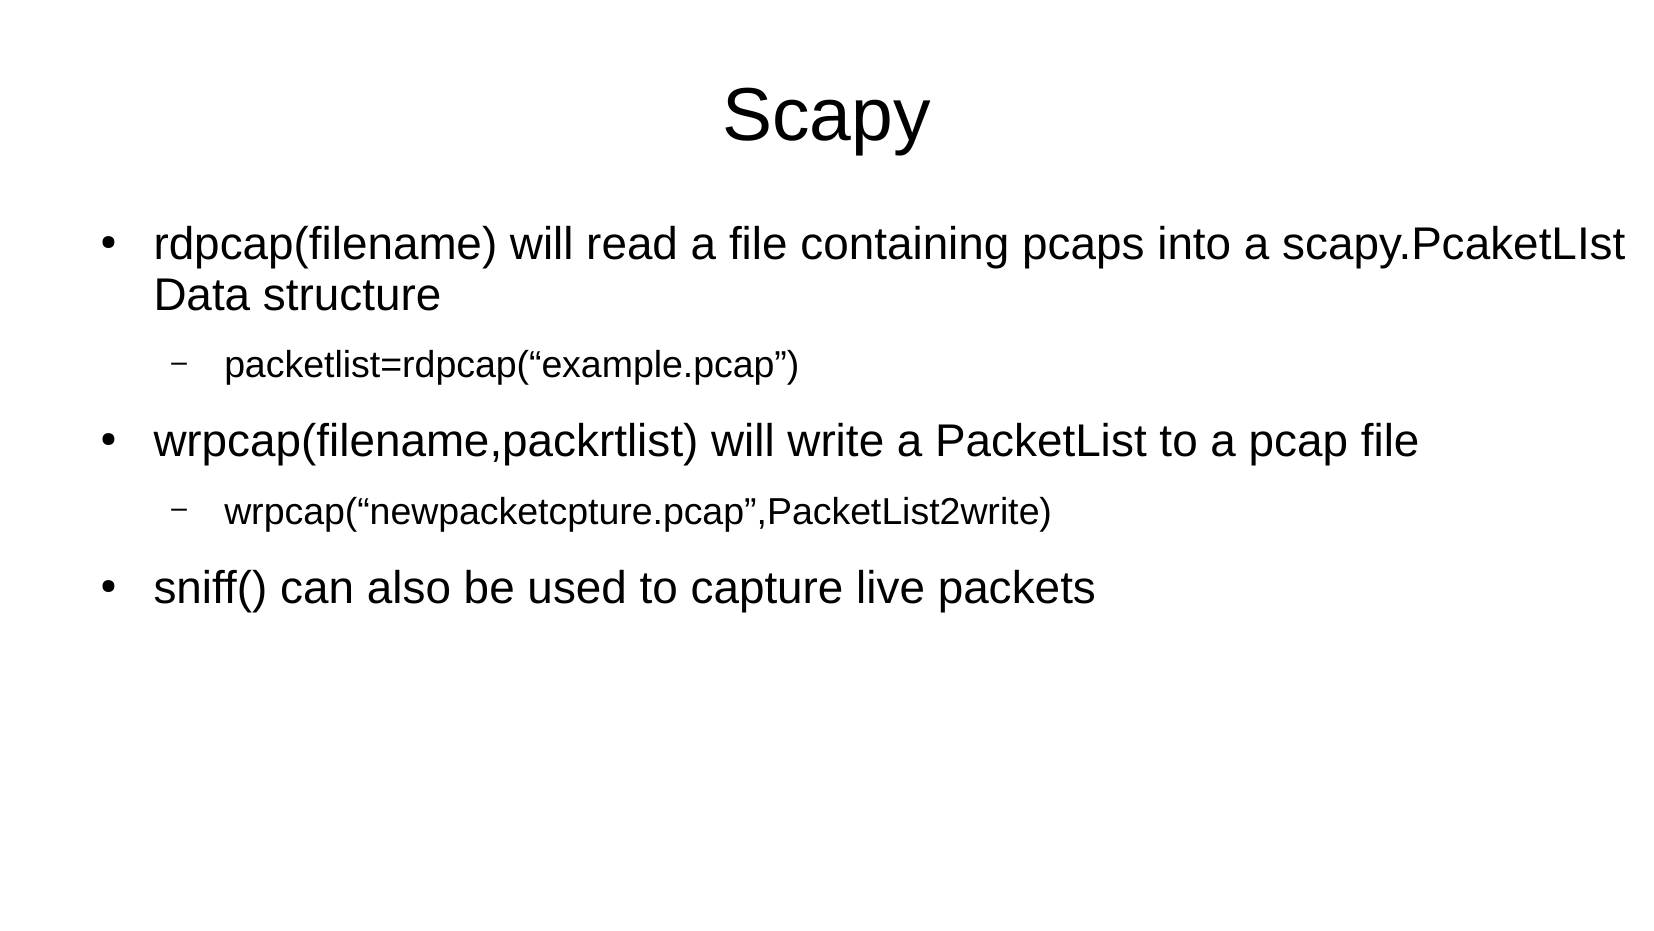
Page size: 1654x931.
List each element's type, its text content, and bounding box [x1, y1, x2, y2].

list rdpcap(filename) will read a file containing pcaps into a scapy.PcaketLIst Data structure packetlist=rdpcap(“example.pcap”) wrpcap(filename,packrtlist) will write a PacketList to a pcap file wrpcap(“newpacketcpture.pcap”,PacketList2write) sniff() can also be used to capture live packets [82, 217, 1654, 758]
title Scapy [82, 37, 1571, 193]
